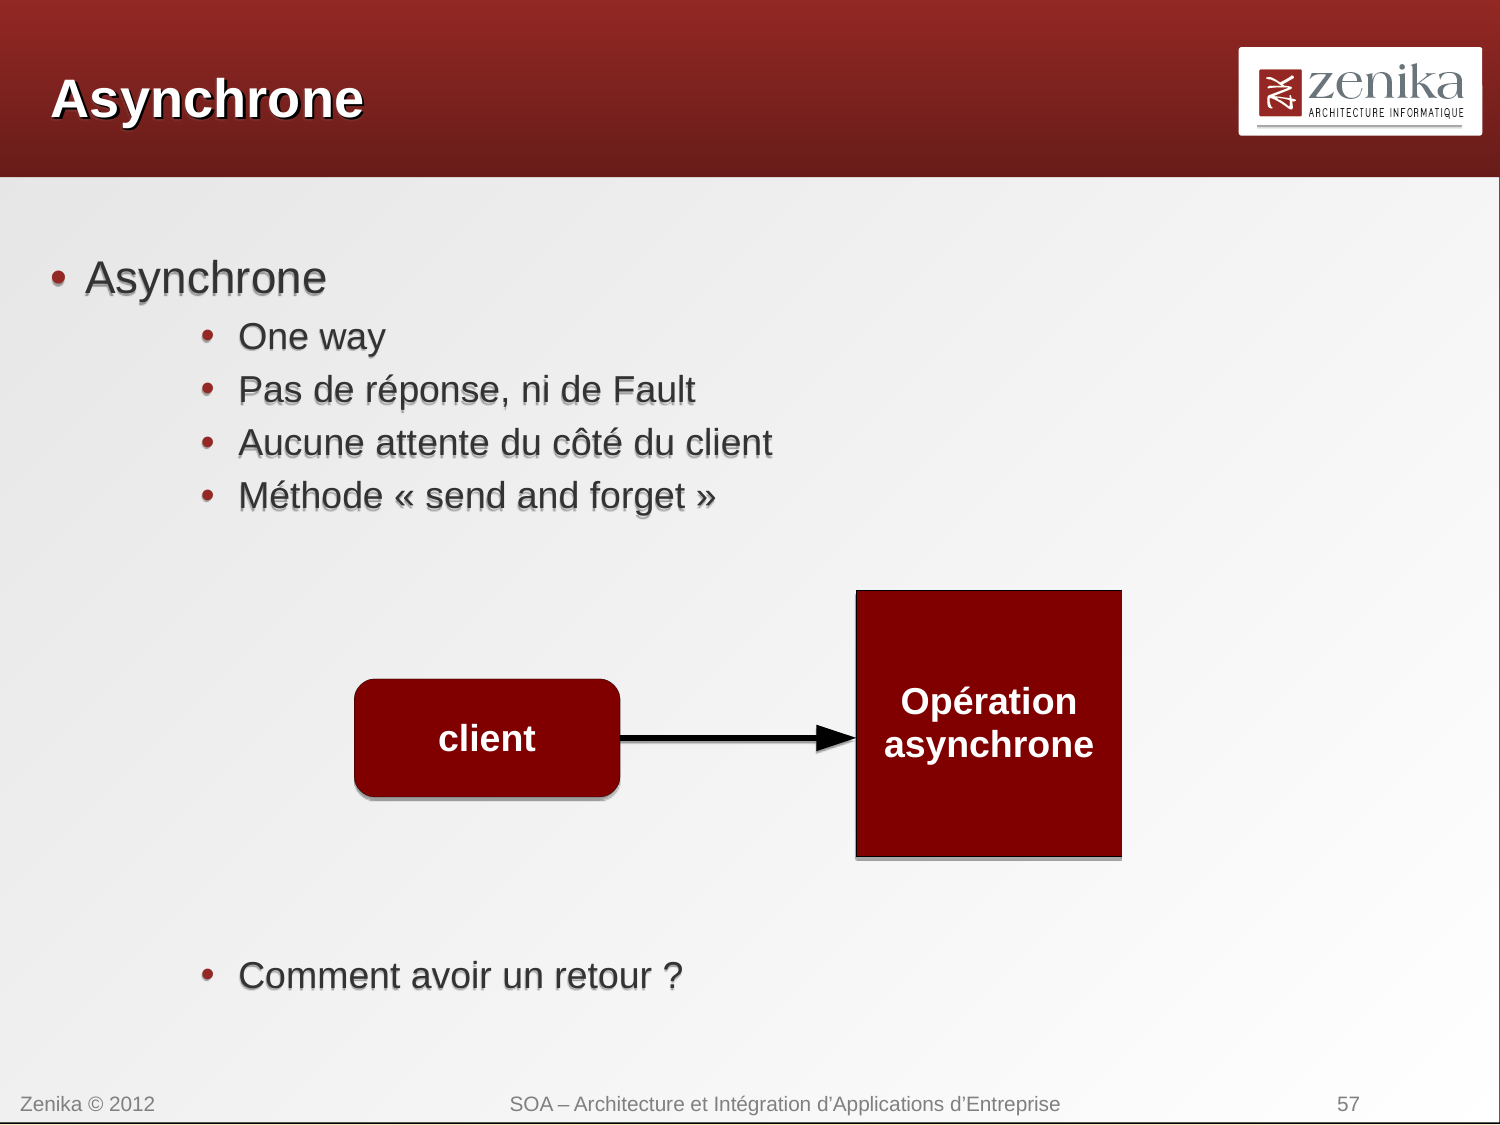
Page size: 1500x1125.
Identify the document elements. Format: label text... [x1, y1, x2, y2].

picture [354, 590, 1122, 857]
title Asynchrone [50, 22, 1206, 172]
subtitle Asynchrone One way Pas de réponse, ni de Fault Aucune attente du côté du client Méthode « send and forget » Comment avoir un retour ? [50, 249, 1435, 1079]
